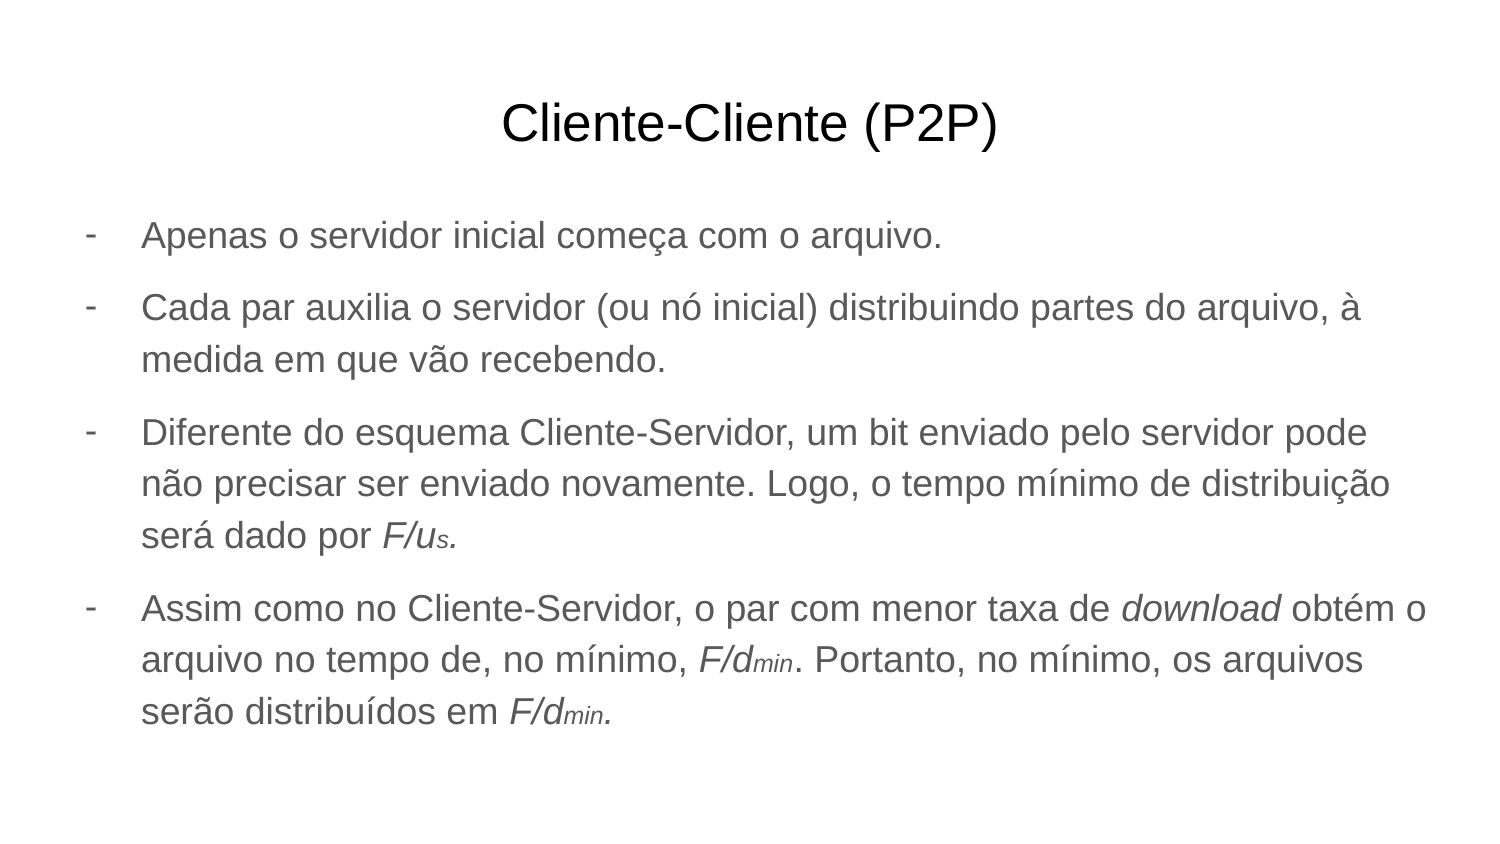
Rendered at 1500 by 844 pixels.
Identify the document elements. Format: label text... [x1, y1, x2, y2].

title Cliente-Cliente (P2P) [51, 72, 1449, 167]
list Apenas o servidor inicial começa com o arquivo. Cada par auxilia o servidor (ou nó inicial) distribuindo partes do arquivo, à medida em que vão recebendo. Diferente do esquema Cliente-Servidor, um bit enviado pelo servidor pode não precisar ser enviado novamente. Logo, o tempo mínimo de distribuição será dado por F/us. Assim como no Cliente-Servidor, o par com menor taxa de download obtém o arquivo no tempo de, no mínimo, F/dmin. Portanto, no mínimo, os arquivos serão distribuídos em F/dmin. [51, 189, 1449, 750]
